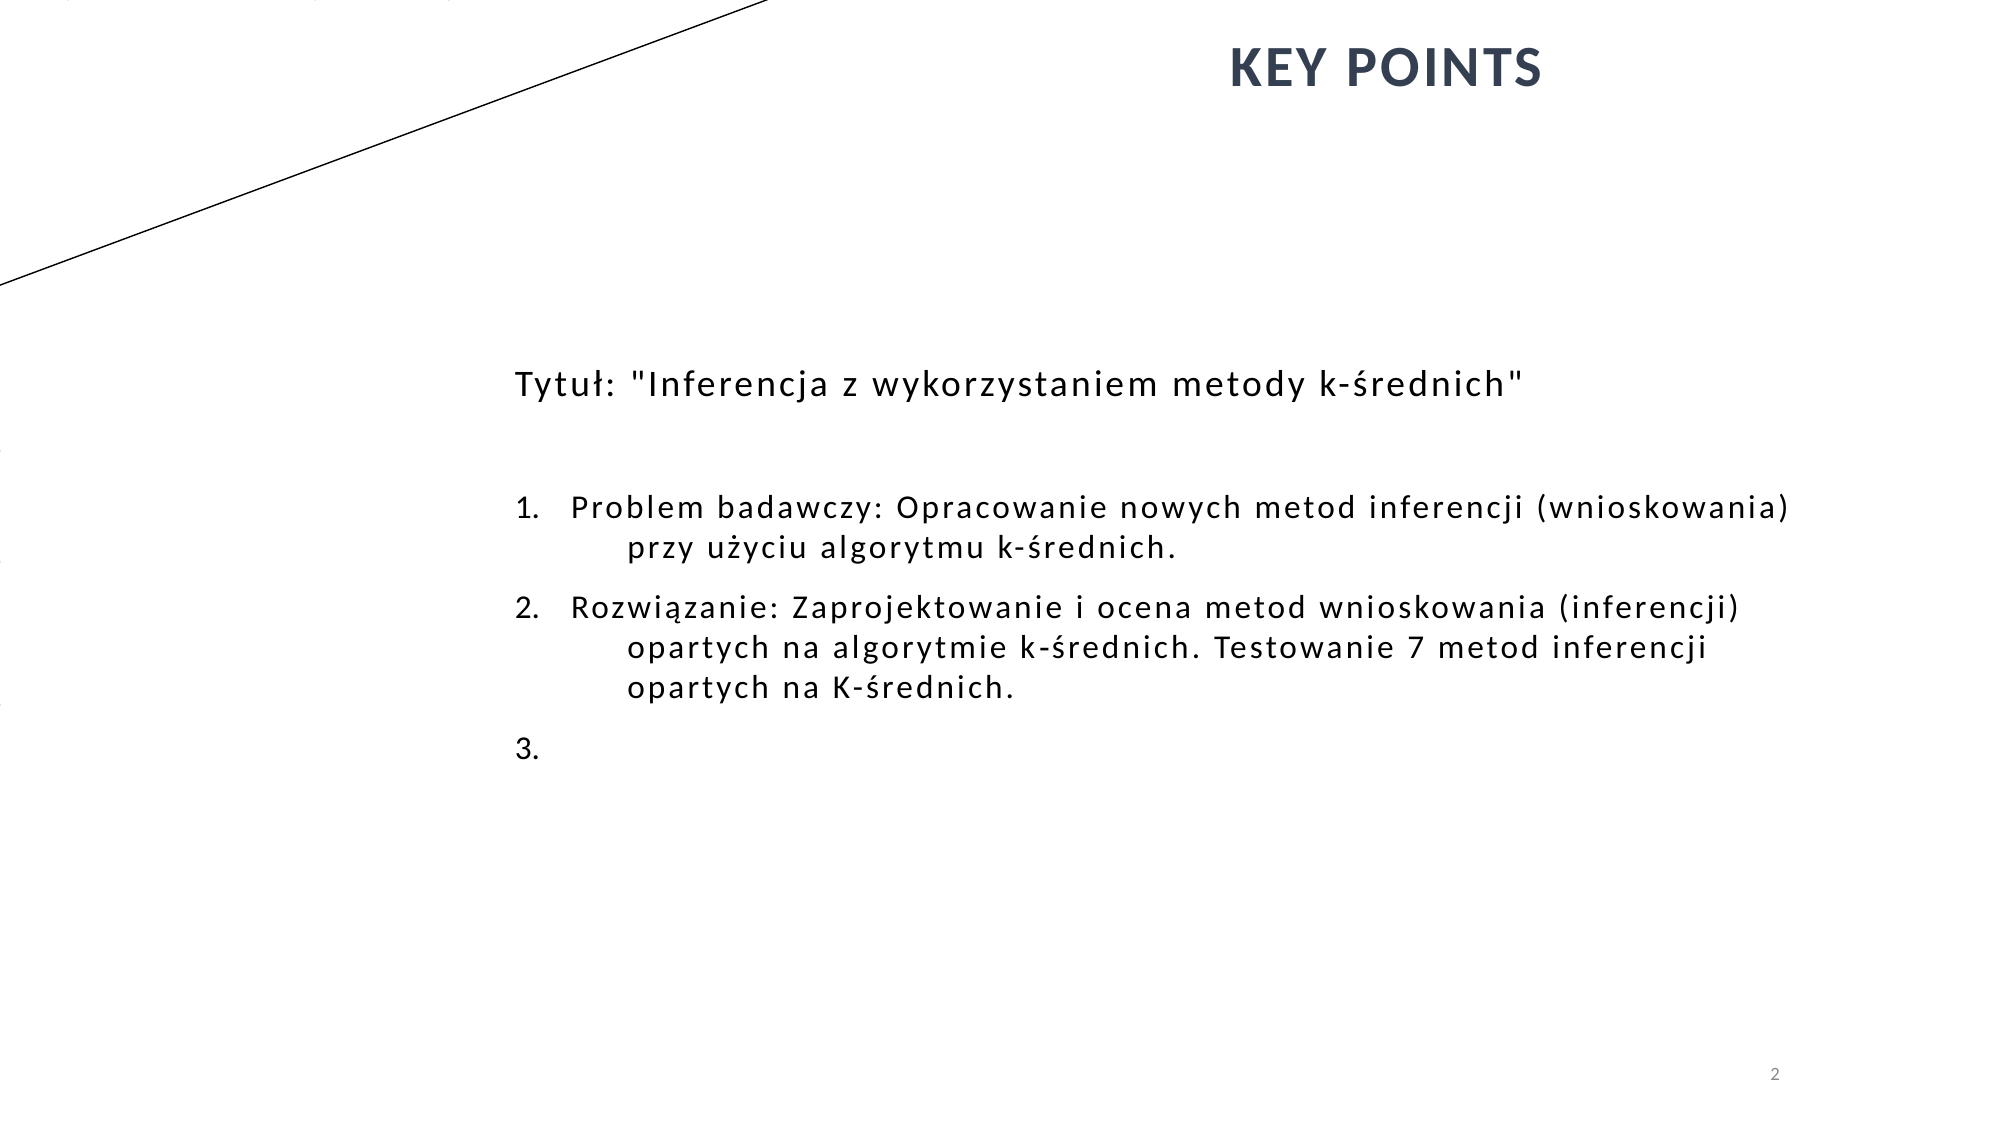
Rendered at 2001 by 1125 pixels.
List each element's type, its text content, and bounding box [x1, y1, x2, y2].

slide_number 2 [1755, 1042, 1863, 1103]
title Key points [1215, 22, 1986, 107]
list Tytuł: "Inferencja z wykorzystaniem metody k-średnich" Problem badawczy: Opracowanie nowych metod inferencji (wnioskowania) przy użyciu algorytmu k-średnich. Rozwiązanie: Zaprojektowanie i ocena metod wnioskowania (inferencji) opartych na algorytmie k‑średnich. Testowanie 7 metod inferencji opartych na K-średnich. [499, 144, 1847, 981]
